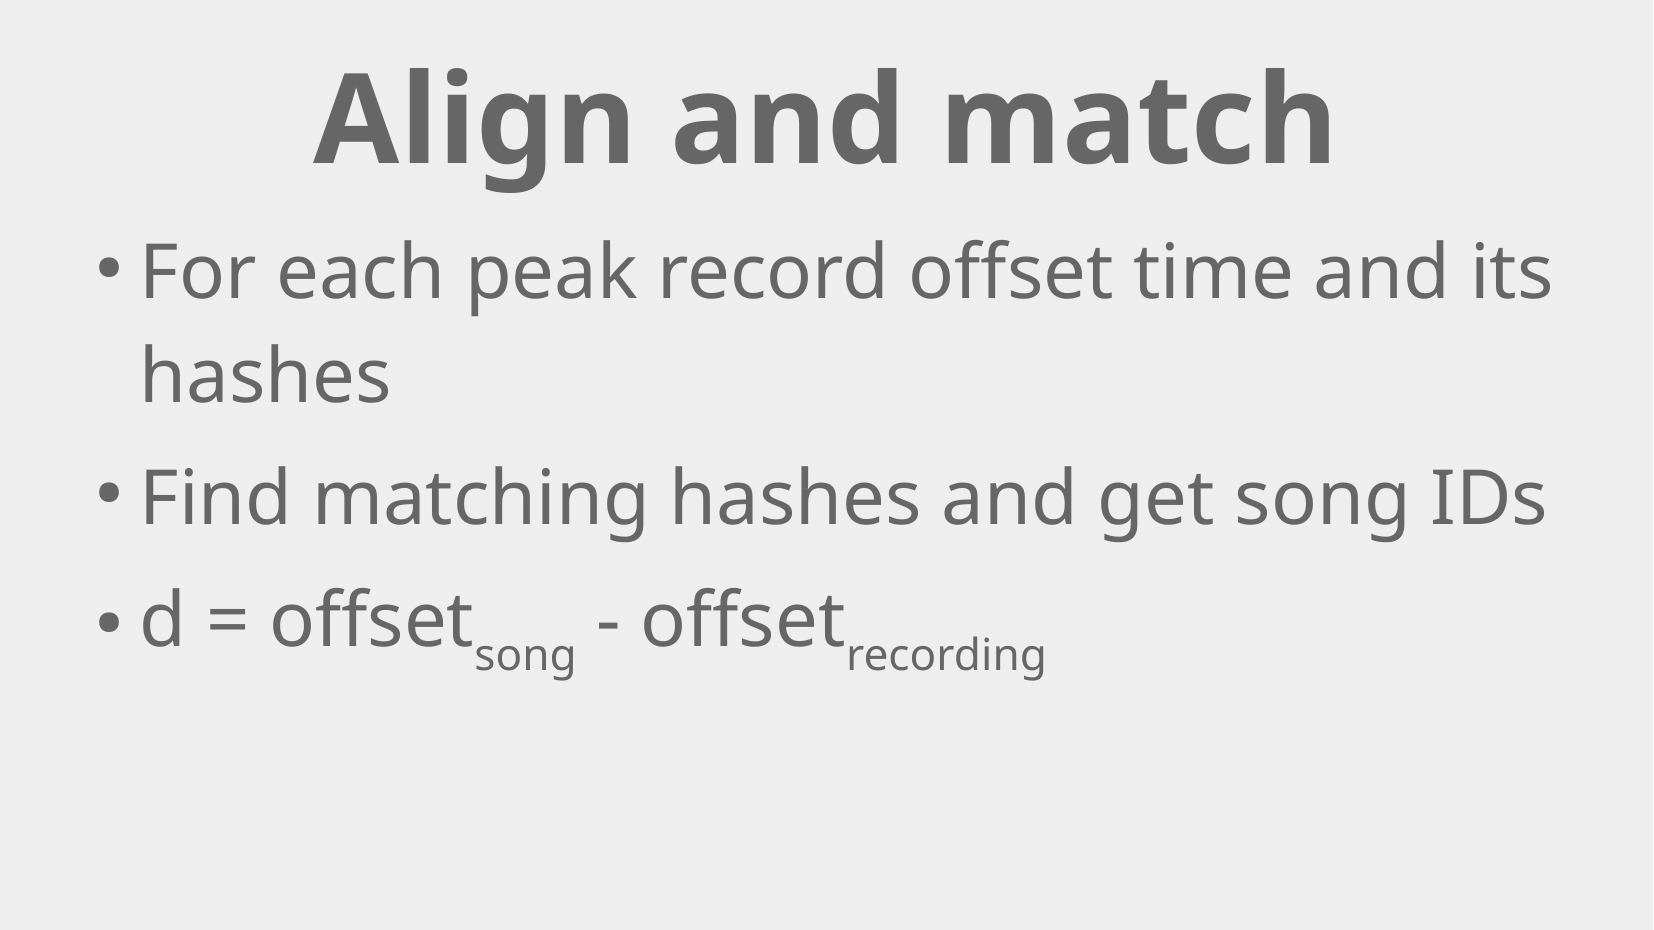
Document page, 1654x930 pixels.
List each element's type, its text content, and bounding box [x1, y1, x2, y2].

list For each peak record offset time and its hashes Find matching hashes and get song IDs d = offsetsong - offsetrecording [80, 217, 1569, 757]
title Align and match [82, 36, 1571, 193]
